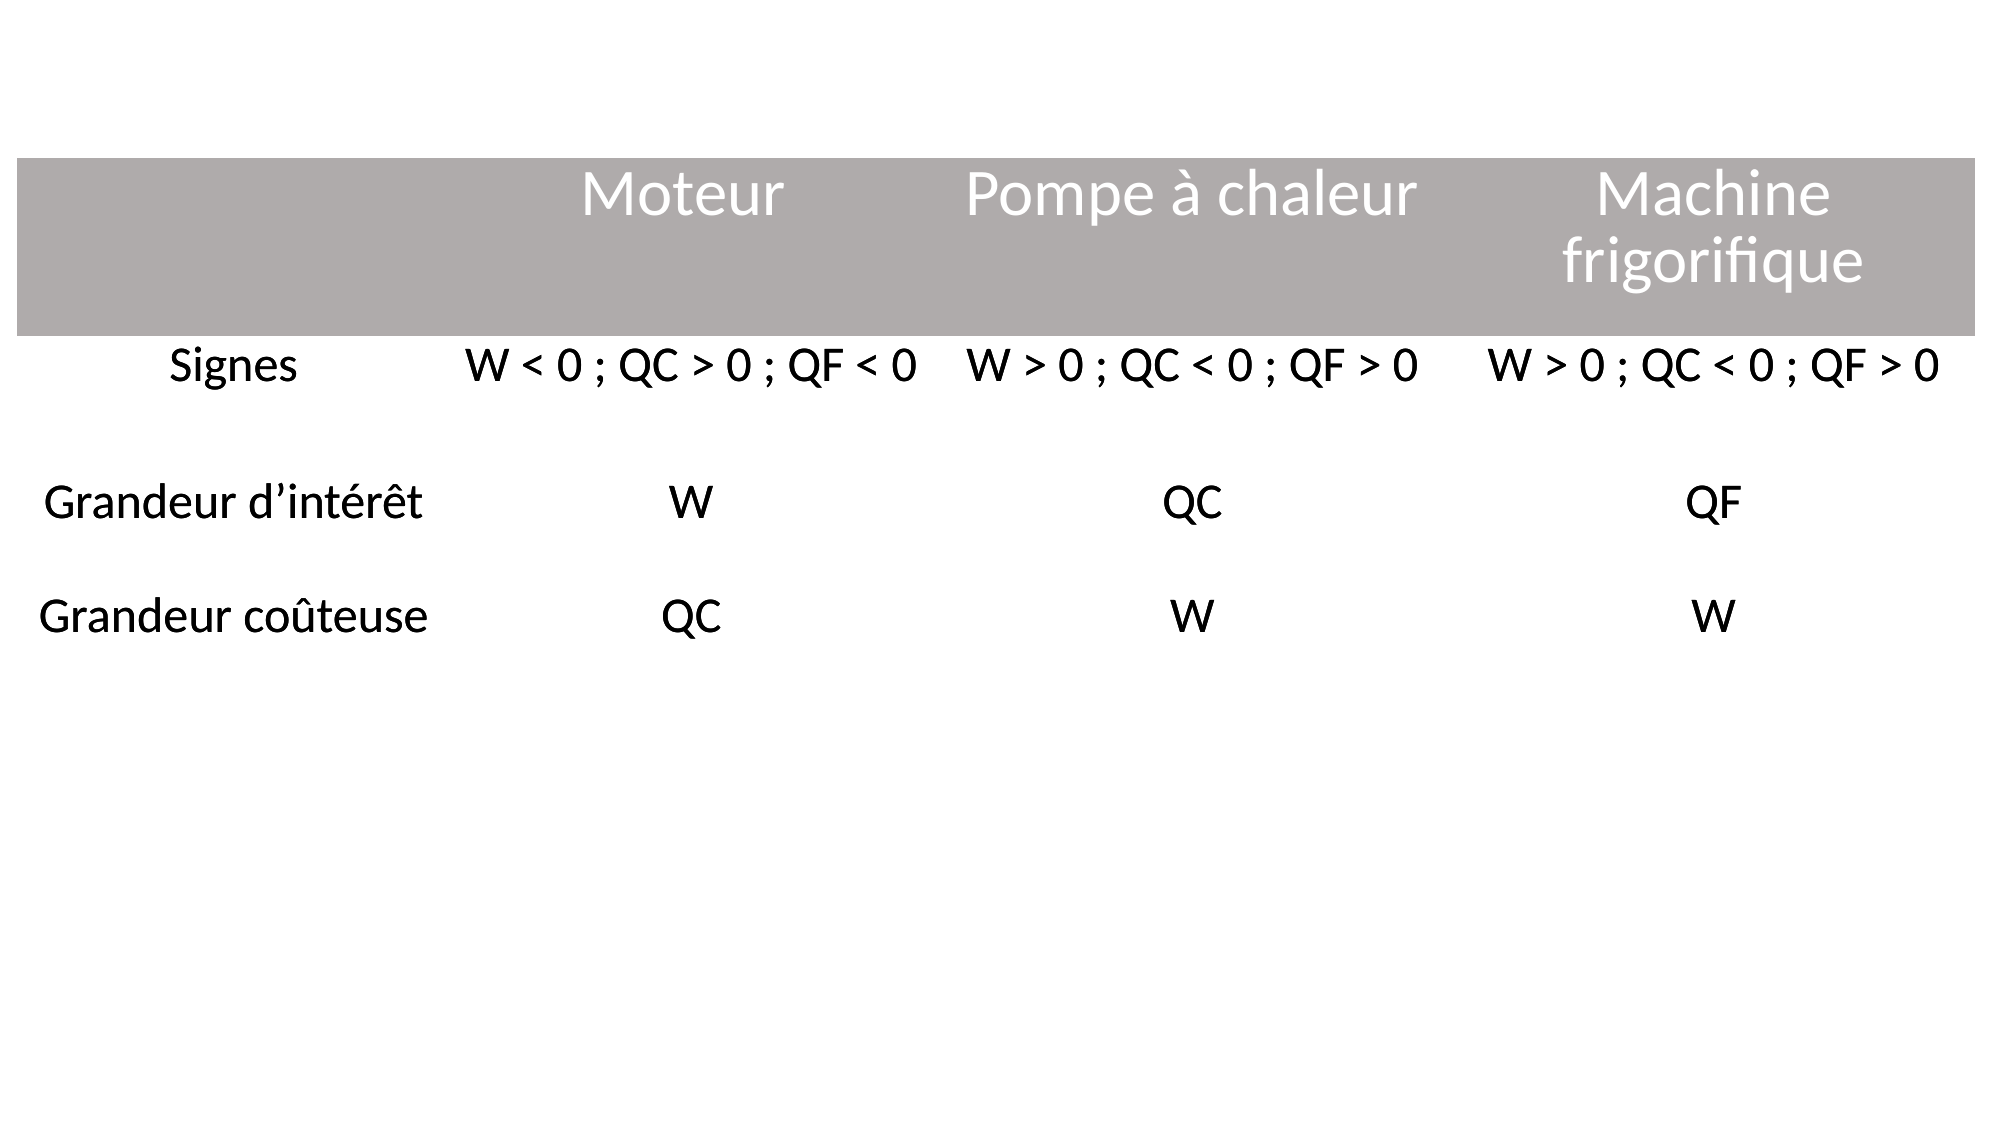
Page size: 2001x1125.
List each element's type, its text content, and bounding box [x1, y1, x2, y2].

table_cell W [450, 473, 932, 587]
table_header [17, 158, 450, 336]
table_cell Grandeur d’intérêt [17, 473, 450, 587]
table_cell W > 0 ; QC < 0 ; QF > 0 [1452, 336, 1975, 473]
table_cell QC [932, 473, 1452, 587]
table_header Machine frigorifique [1452, 158, 1975, 336]
table_cell QC [450, 587, 932, 694]
table_header Pompe à chaleur [932, 158, 1452, 336]
table_cell Signes [17, 336, 450, 473]
table_header Moteur [450, 158, 932, 336]
table_cell W > 0 ; QC < 0 ; QF > 0 [932, 336, 1452, 473]
table_cell W [1452, 587, 1975, 694]
table_cell W < 0 ; QC > 0 ; QF < 0 [450, 336, 932, 473]
table_cell Grandeur coûteuse [17, 587, 450, 694]
table_cell W [932, 587, 1452, 694]
table_cell QF [1452, 473, 1975, 587]
